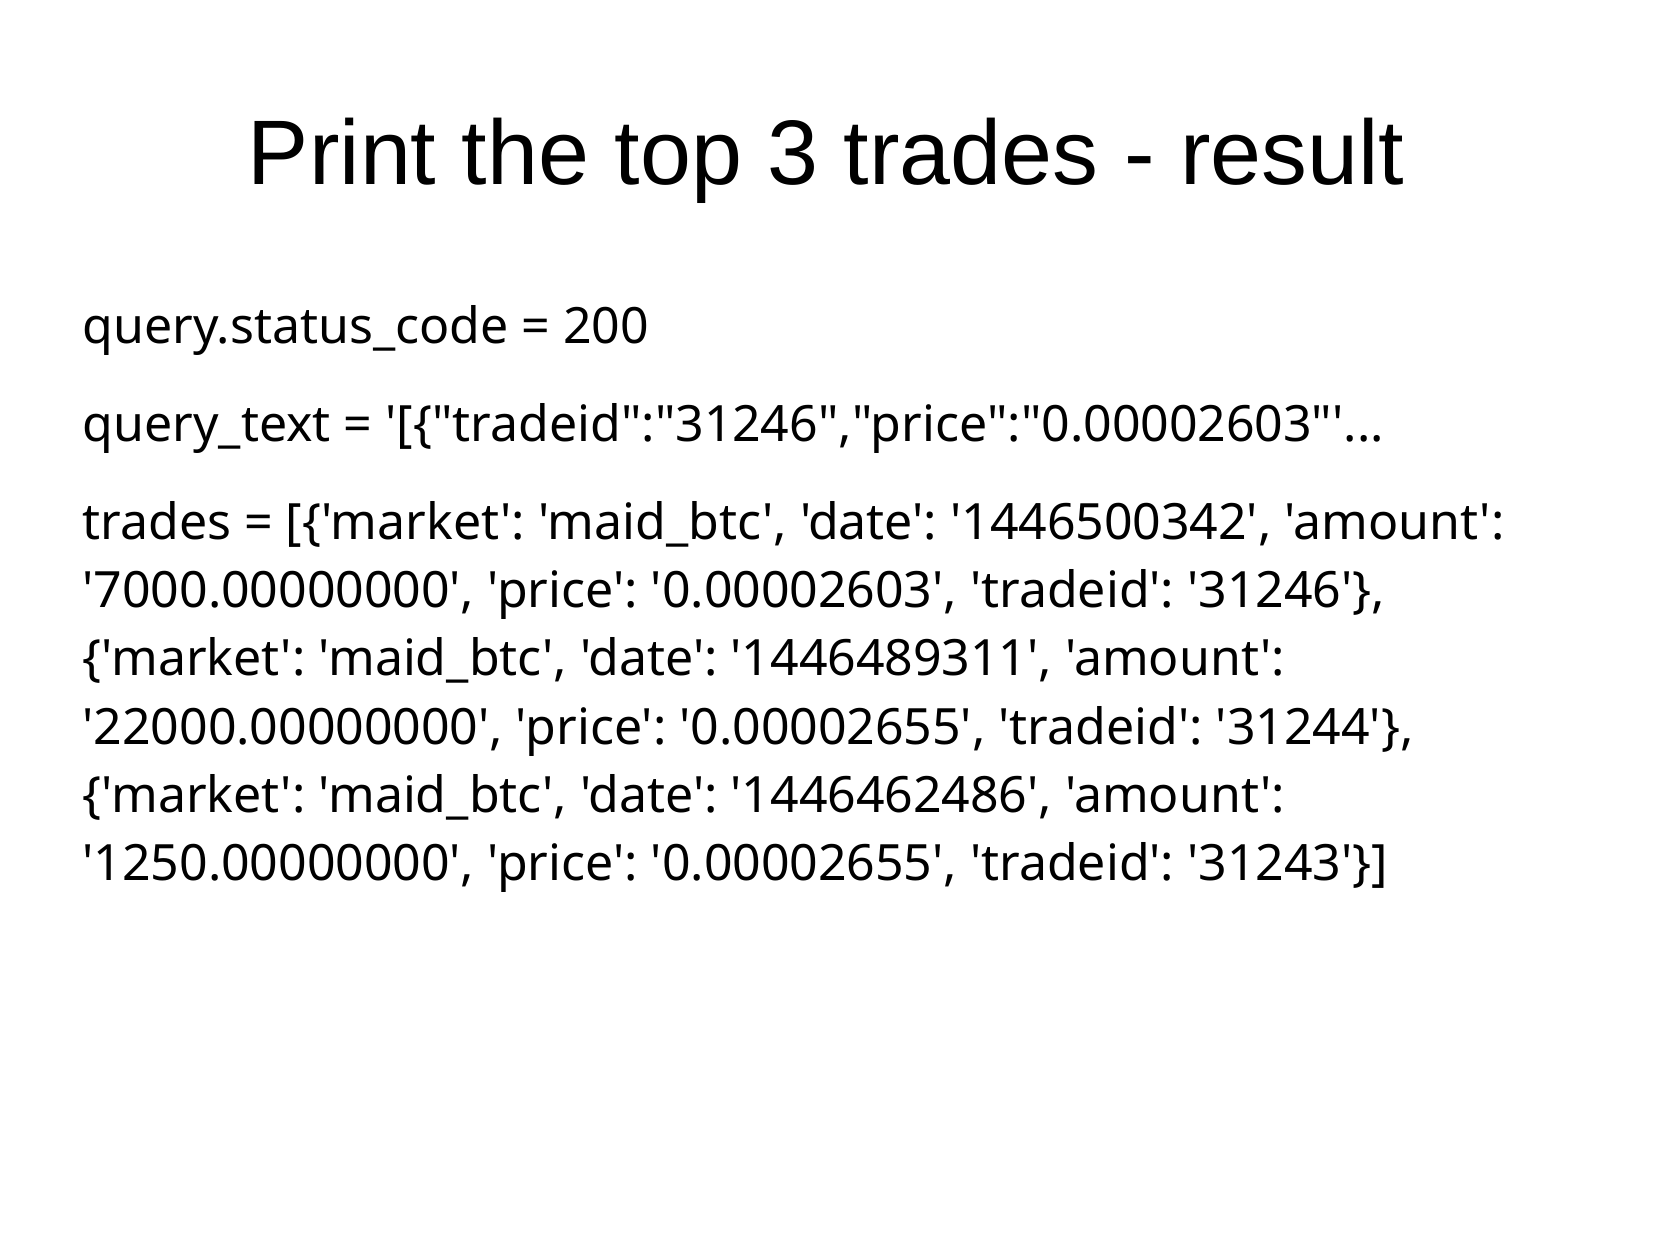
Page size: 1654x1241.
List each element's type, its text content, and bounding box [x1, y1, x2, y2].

list query.status_code = 200 query_text = '[{"tradeid":"31246","price":"0.00002603"'... trades = [{'market': 'maid_btc', 'date': '1446500342', 'amount': '7000.00000000', 'price': '0.00002603', 'tradeid': '31246'}, {'market': 'maid_btc', 'date': '1446489311', 'amount': '22000.00000000', 'price': '0.00002655', 'tradeid': '31244'}, {'market': 'maid_btc', 'date': '1446462486', 'amount': '1250.00000000', 'price': '0.00002655', 'tradeid': '31243'}] [82, 290, 1571, 1010]
title Print the top 3 trades - result [82, 49, 1571, 257]
